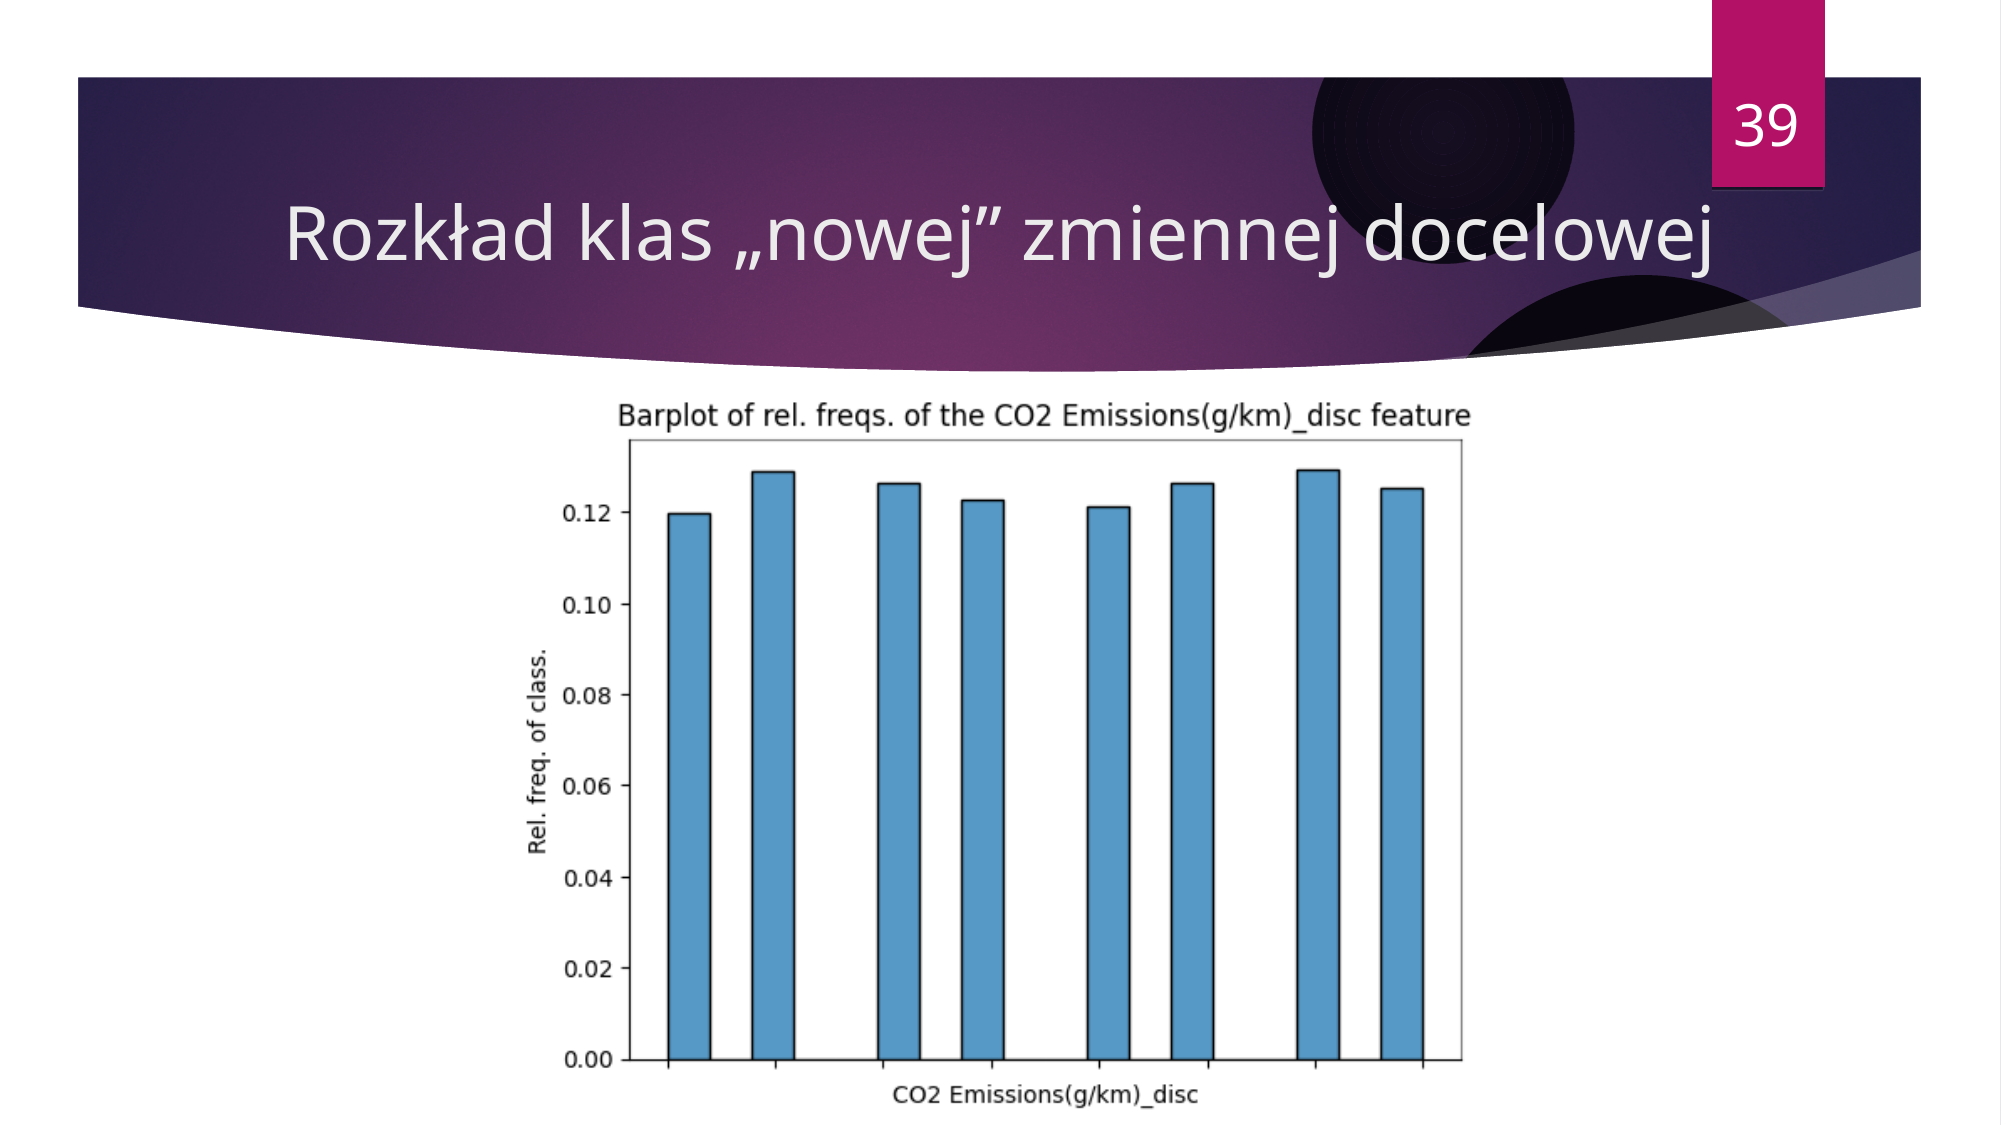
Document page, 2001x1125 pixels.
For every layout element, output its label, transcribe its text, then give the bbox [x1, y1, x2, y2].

title Rozkład klas „nowej” zmiennej docelowej [216, 112, 1784, 349]
text_box [1698, 48, 1836, 175]
picture [512, 386, 1488, 1125]
